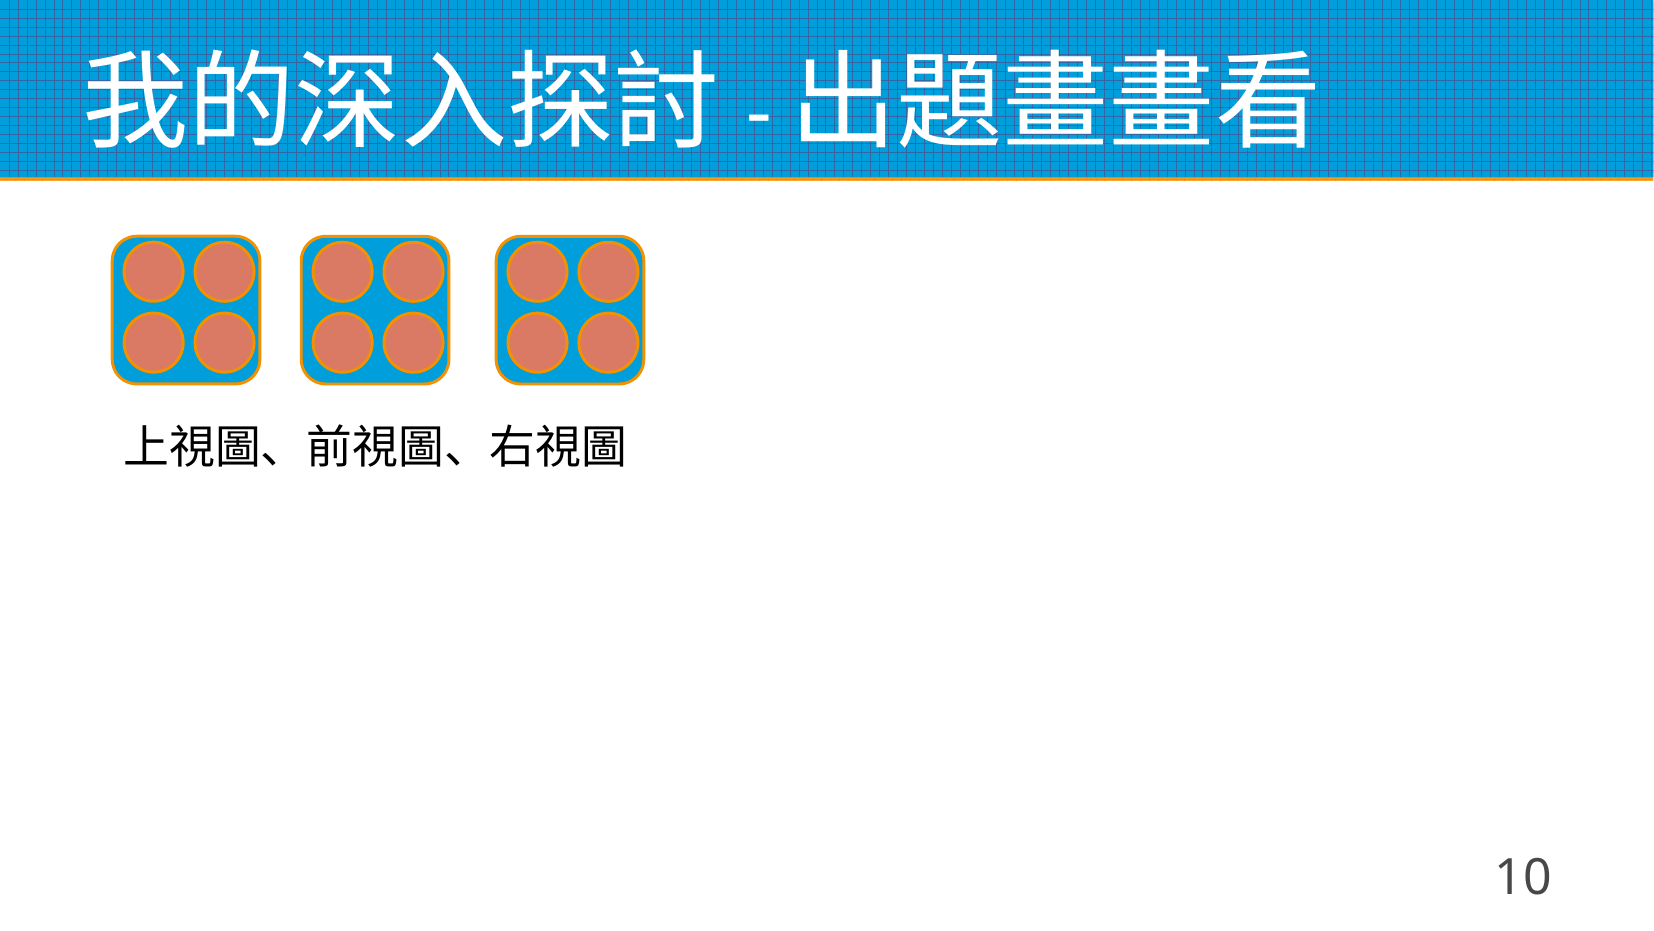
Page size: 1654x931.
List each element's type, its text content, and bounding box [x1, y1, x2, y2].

text_box 上視圖、前視圖、右視圖 [118, 413, 650, 474]
text_box [496, 236, 644, 384]
title 我的深入探討-出題畫畫看 [82, 14, 1571, 171]
text_box [112, 236, 260, 384]
text_box [301, 236, 449, 384]
